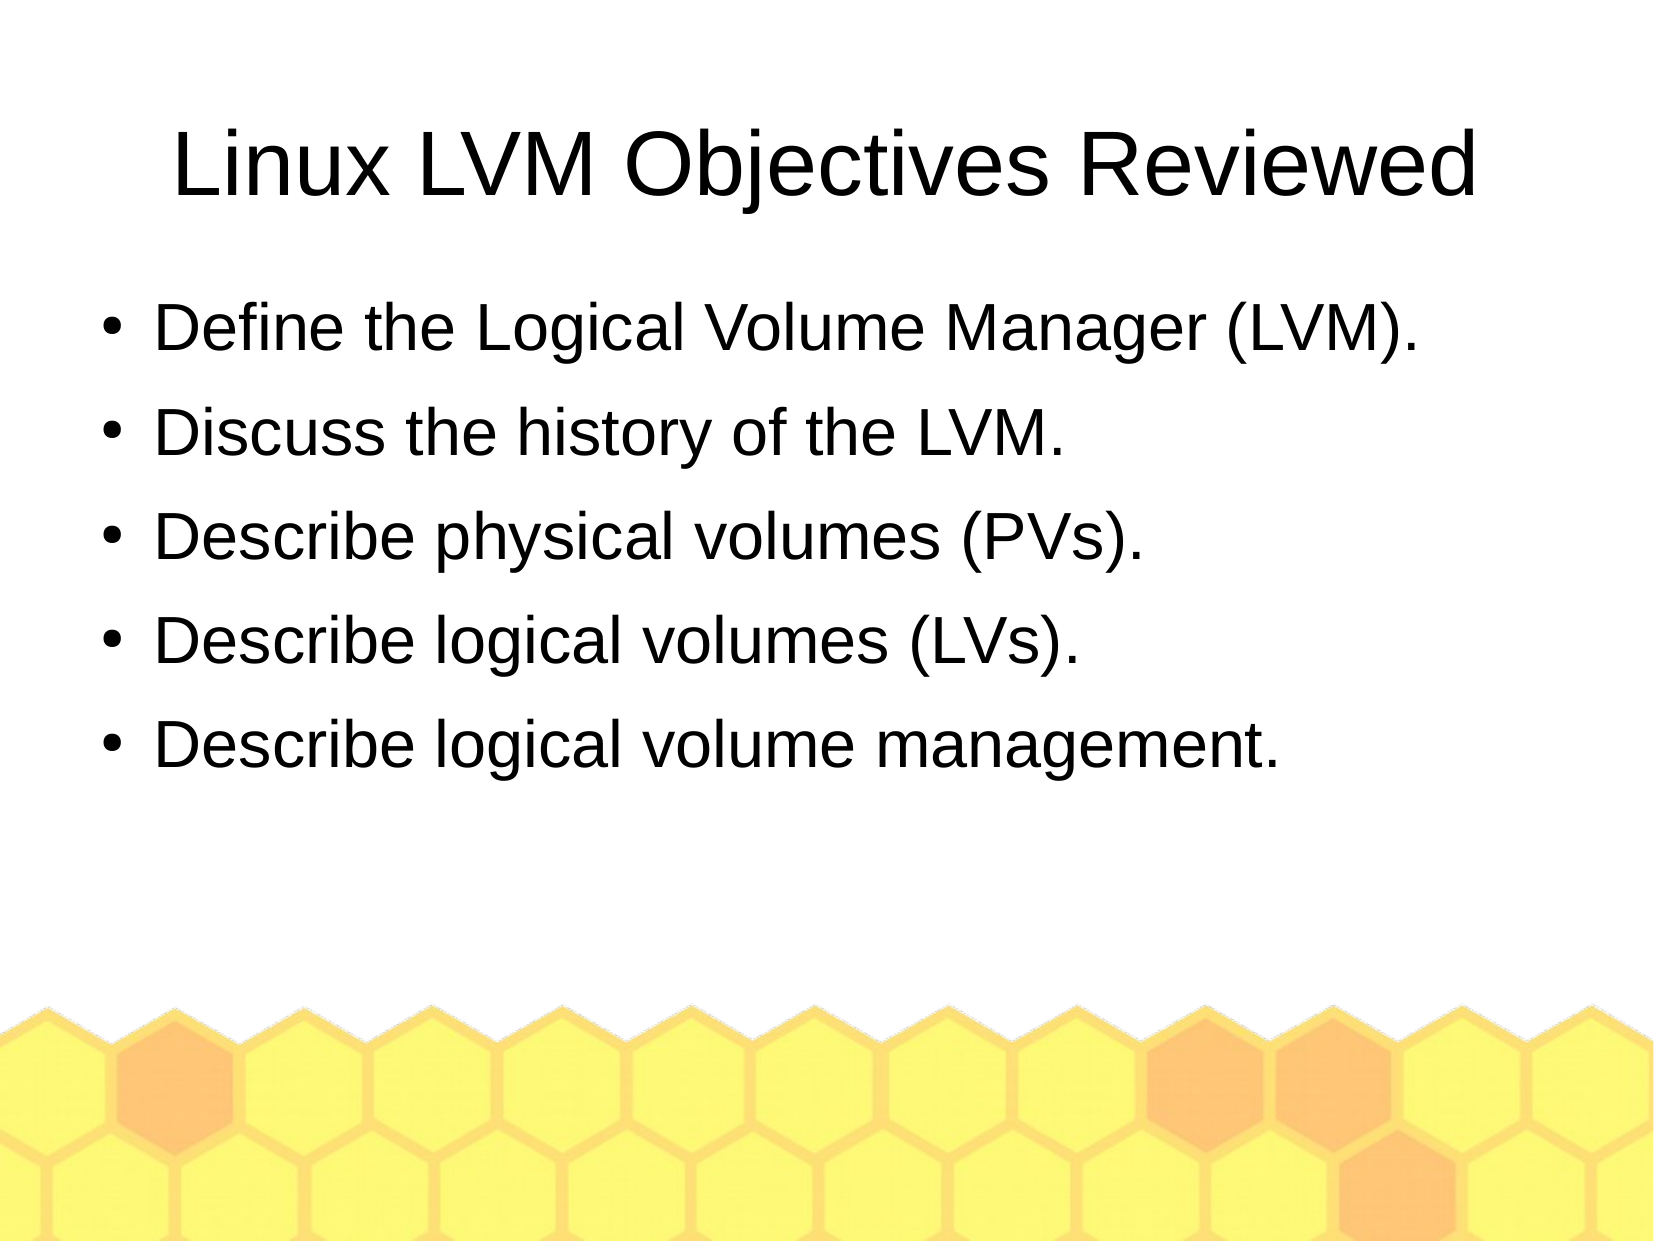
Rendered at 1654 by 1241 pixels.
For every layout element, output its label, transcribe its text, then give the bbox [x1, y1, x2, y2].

title Linux LVM Objectives Reviewed [82, 60, 1571, 268]
picture [0, 1001, 1654, 1241]
list Define the Logical Volume Manager (LVM). Discuss the history of the LVM. Describe physical volumes (PVs). Describe logical volumes (LVs). Describe logical volume management. [82, 290, 1571, 1010]
